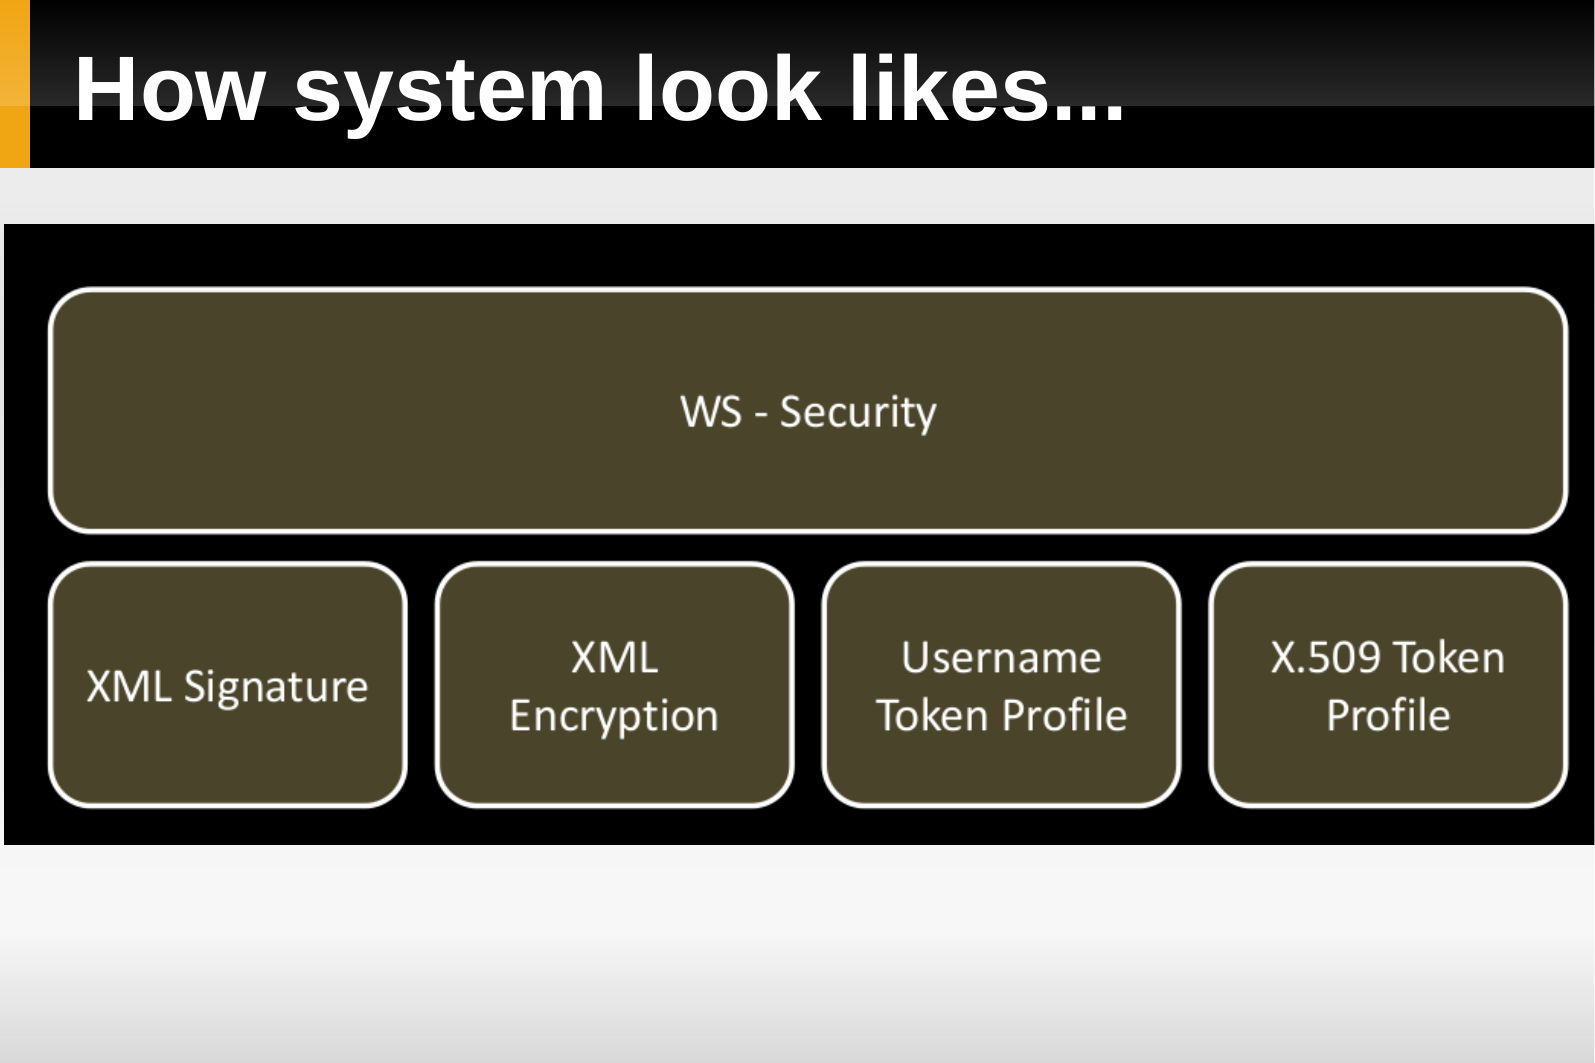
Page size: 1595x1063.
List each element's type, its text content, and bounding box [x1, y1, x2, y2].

picture [0, 0, 1595, 1063]
title How system look likes... [74, 7, 1510, 171]
